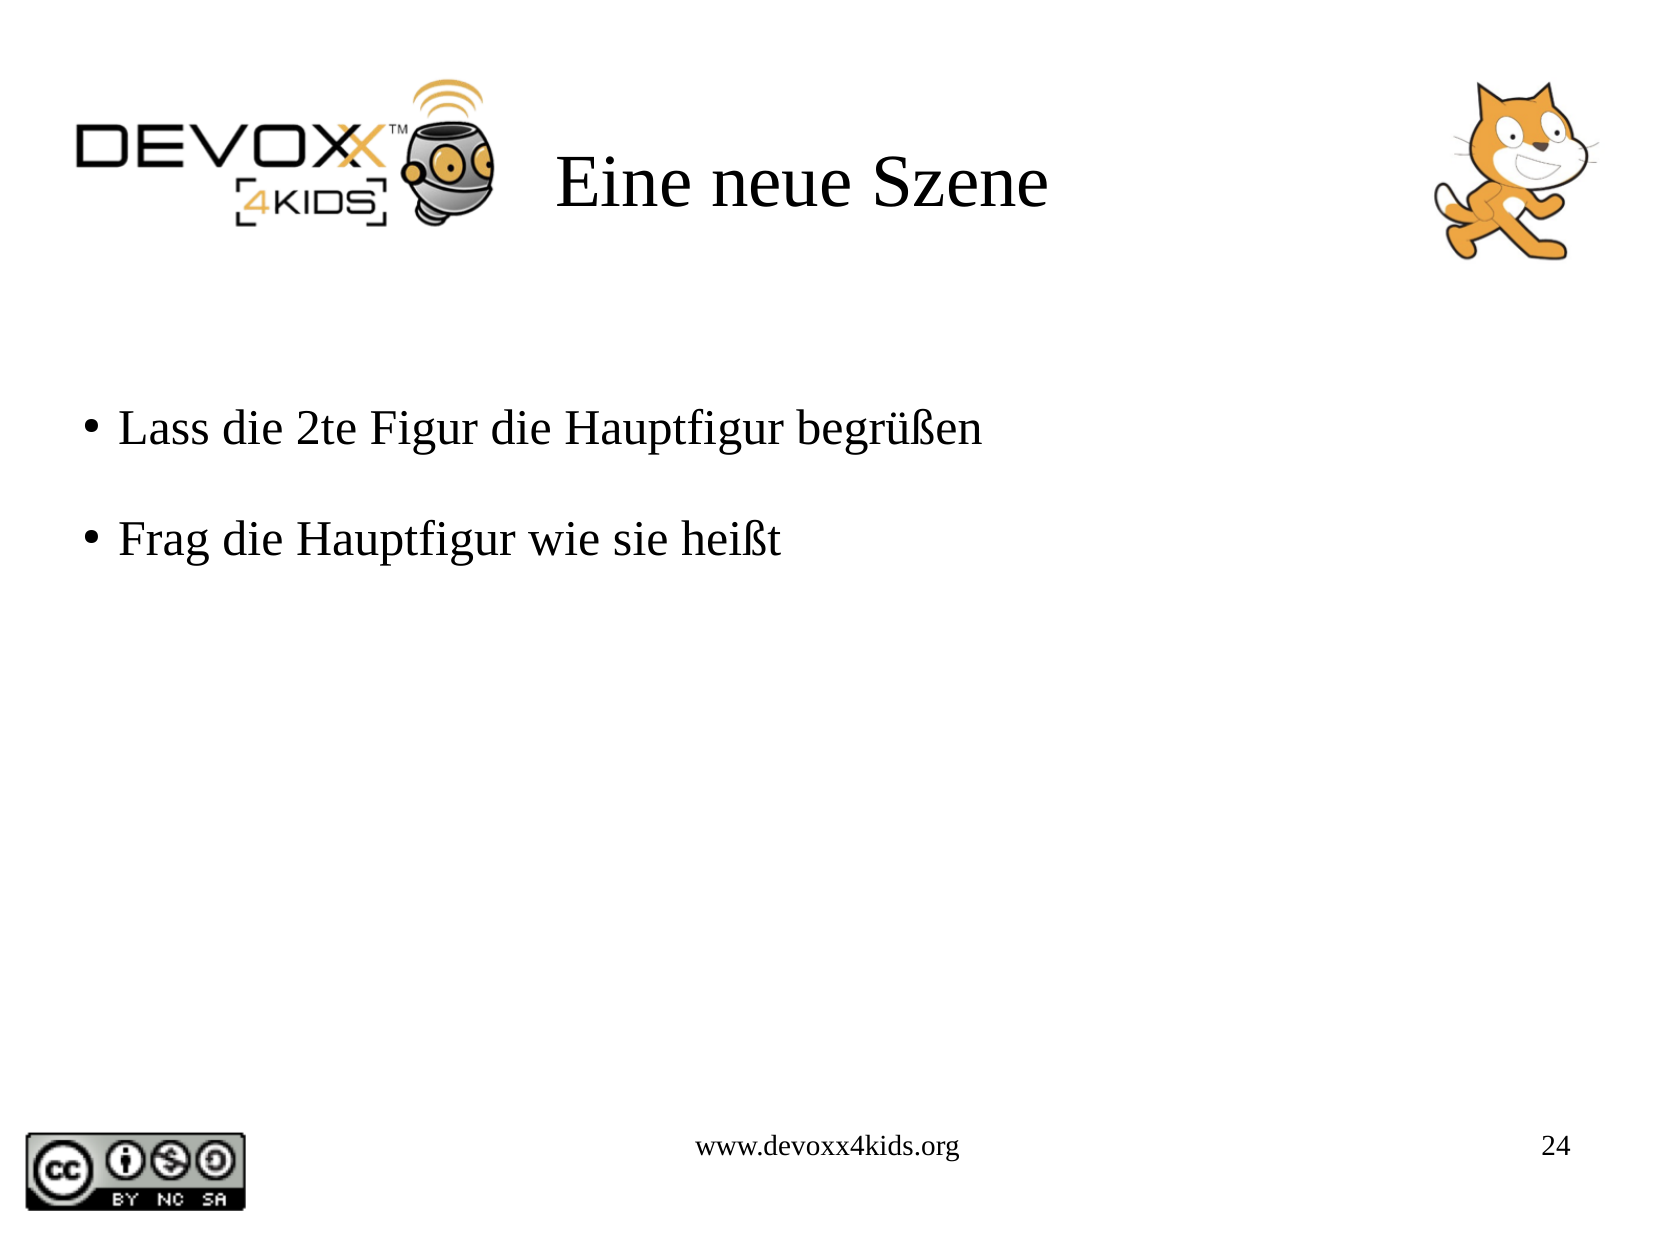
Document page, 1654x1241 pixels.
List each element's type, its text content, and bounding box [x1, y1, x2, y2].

picture [1431, 54, 1607, 272]
picture [14, 1121, 249, 1212]
picture [35, 58, 511, 255]
subtitle Lass die 2te Figur die Hauptfigur begrüßen Frag die Hauptfigur wie sie heißt [82, 232, 1571, 697]
title Eine neue Szene [555, 78, 1347, 232]
